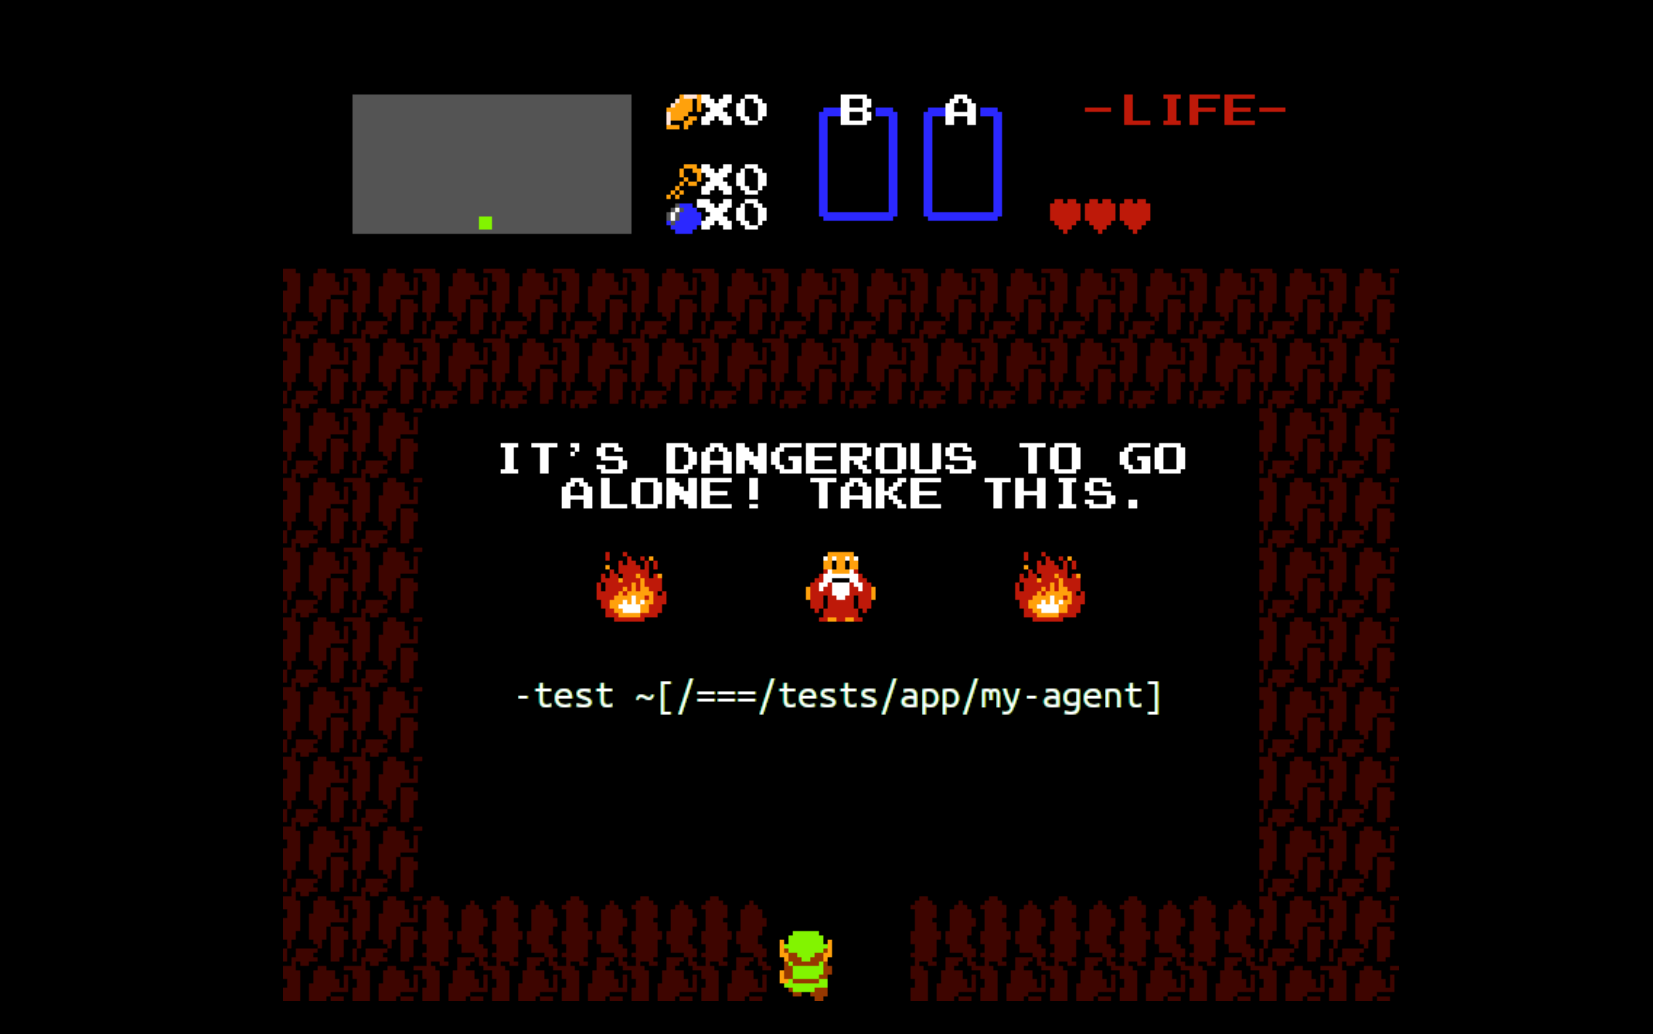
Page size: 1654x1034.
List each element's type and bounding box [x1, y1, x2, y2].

picture [283, 25, 1399, 1001]
